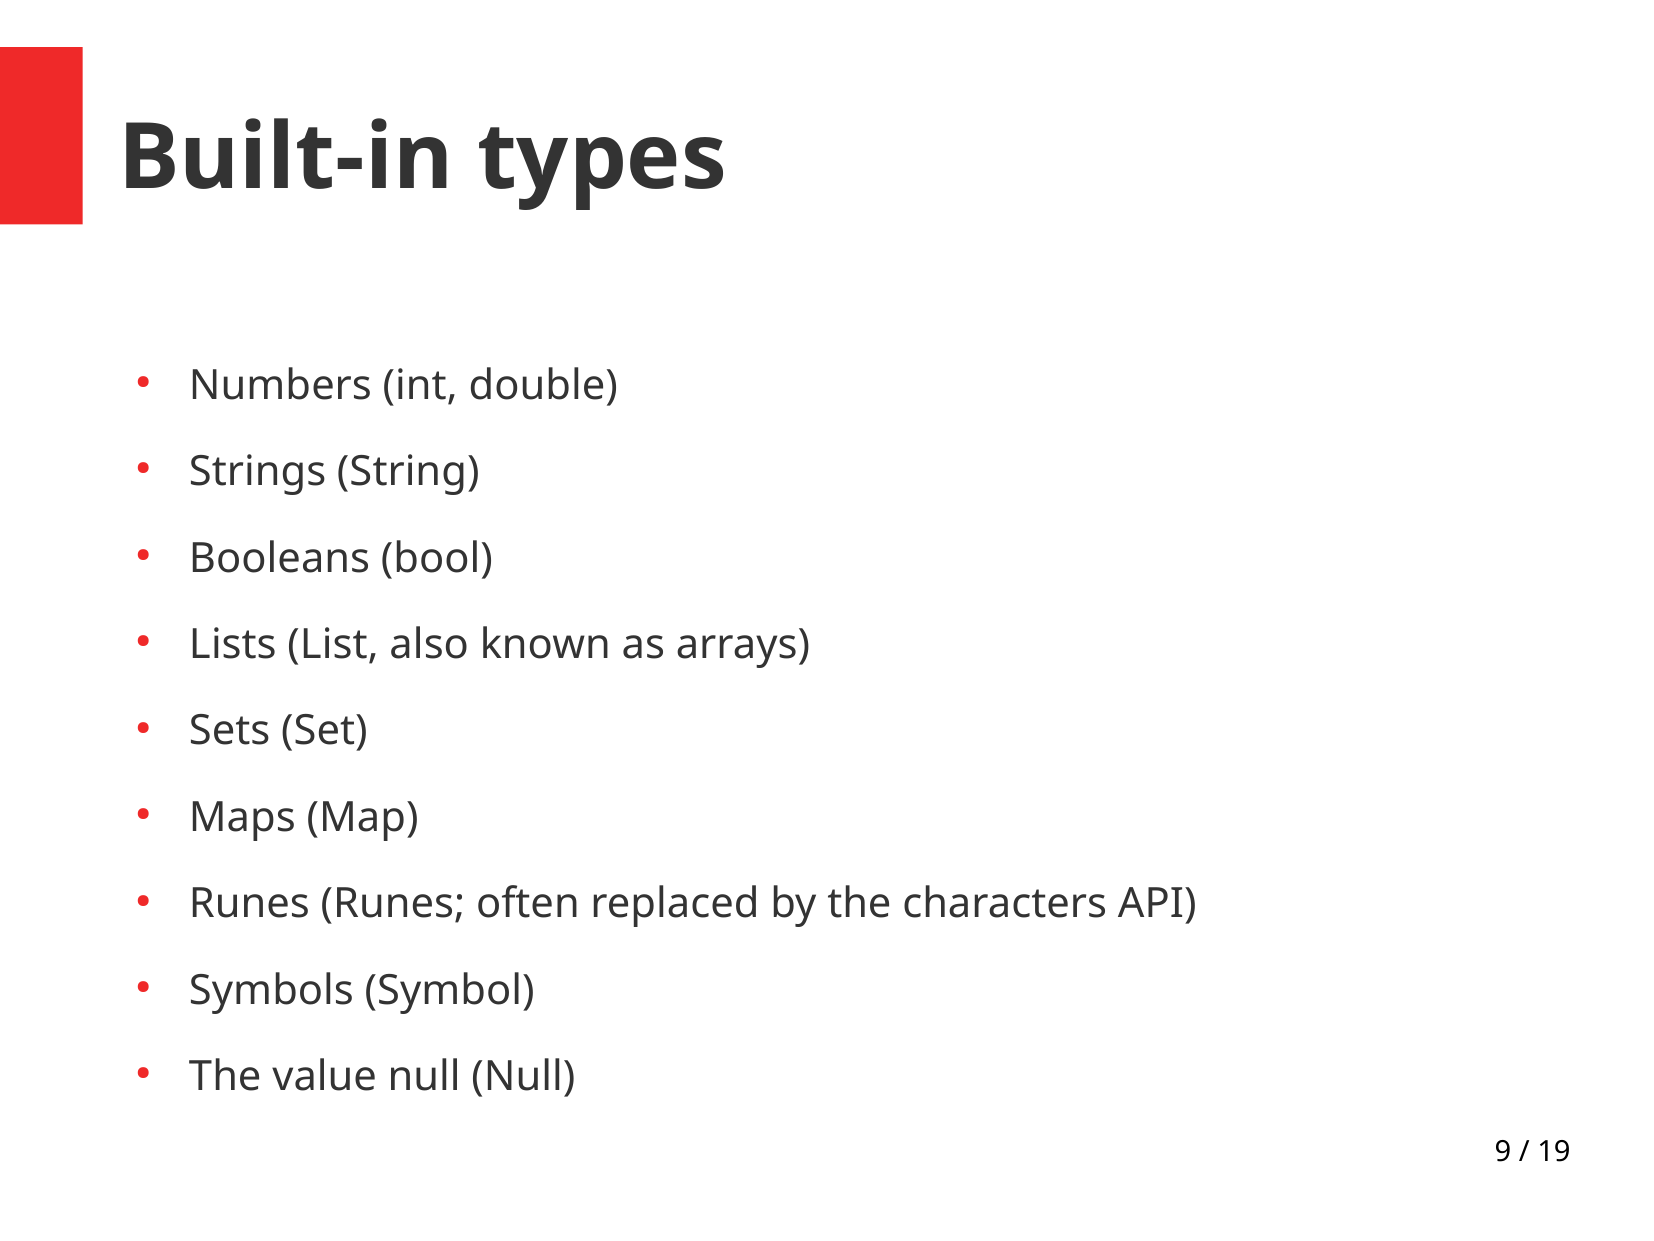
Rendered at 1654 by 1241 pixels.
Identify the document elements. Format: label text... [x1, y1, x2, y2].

title Built-in types [118, 49, 1571, 257]
list Numbers (int, double) Strings (String) Booleans (bool) Lists (List, also known as arrays) Sets (Set) Maps (Map) Runes (Runes; often replaced by the characters API) Symbols (Symbol) The value null (Null) [118, 354, 1536, 1074]
